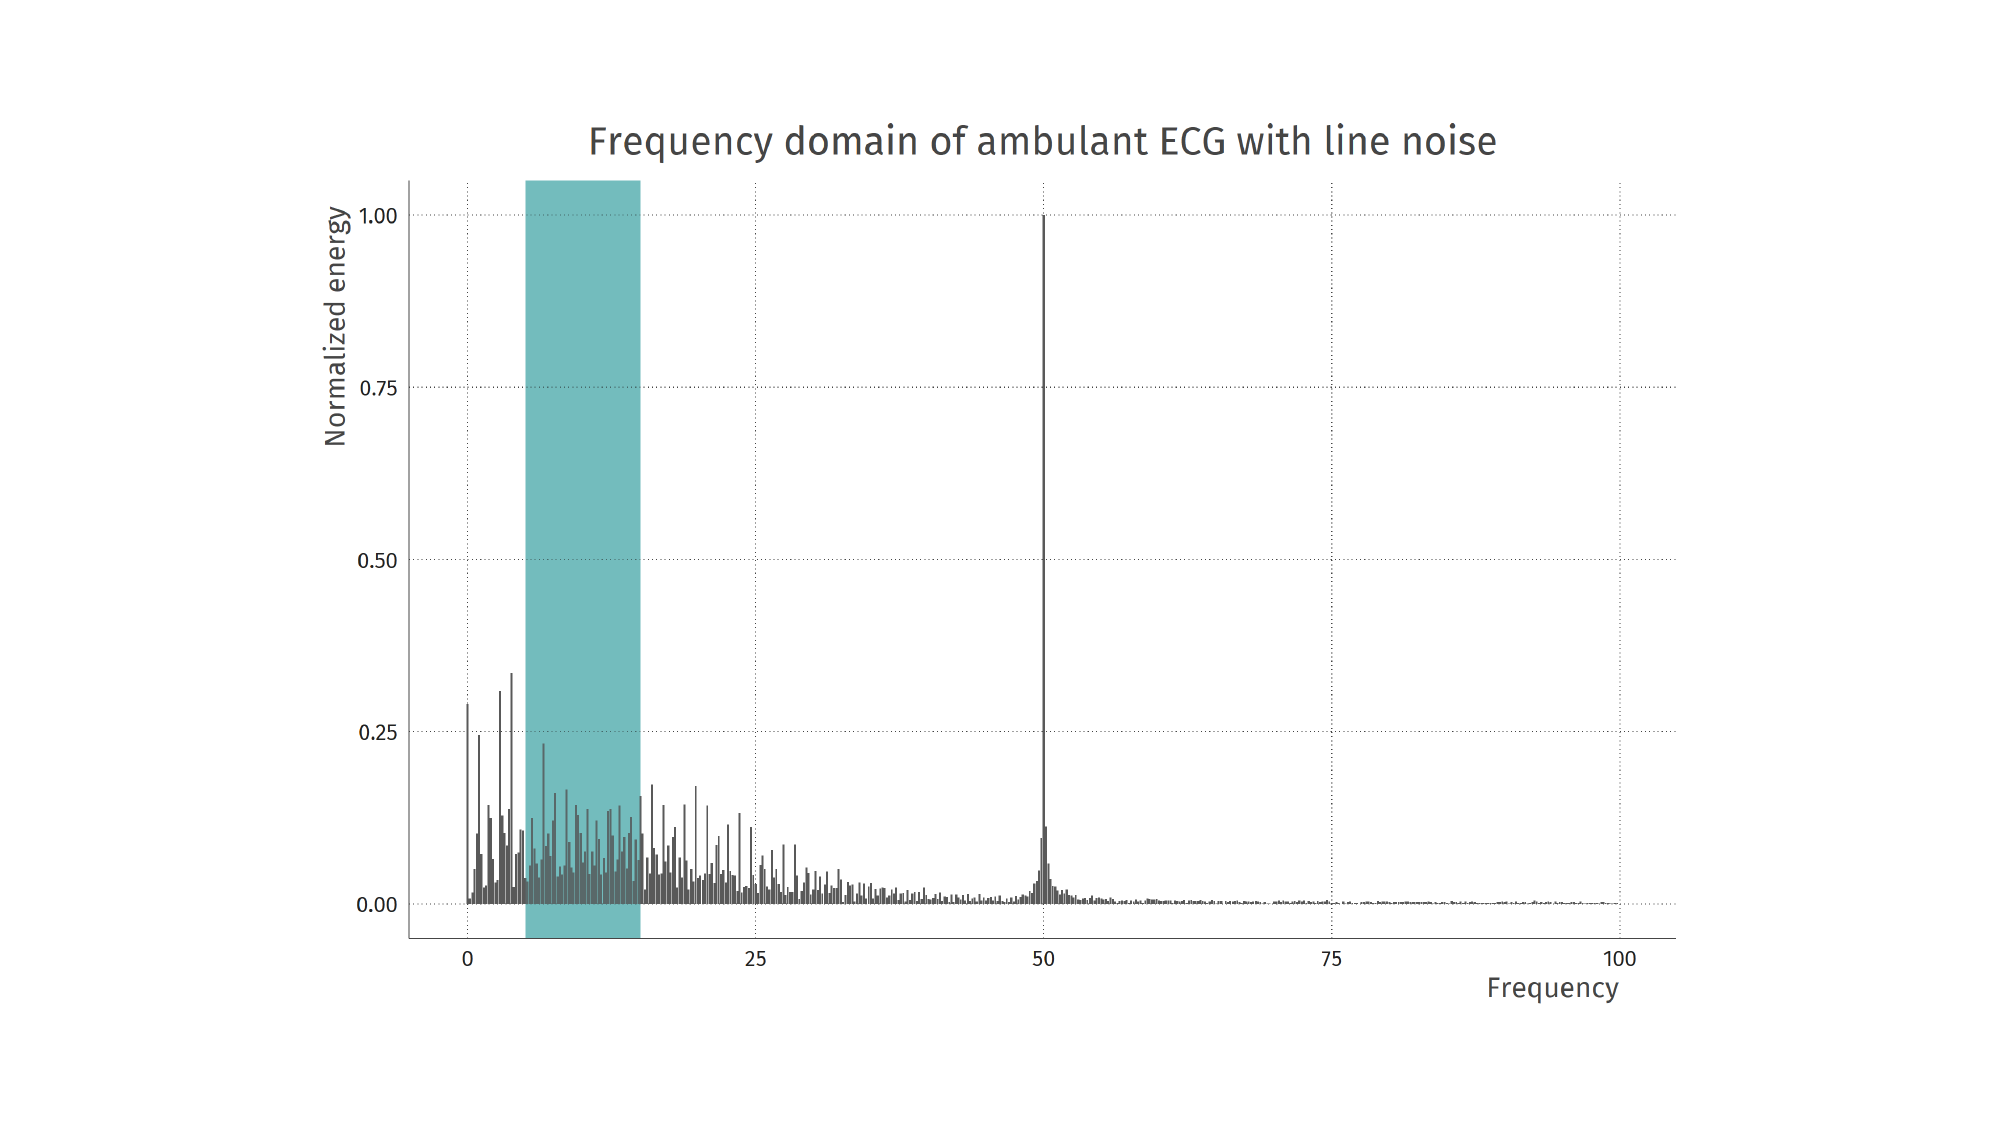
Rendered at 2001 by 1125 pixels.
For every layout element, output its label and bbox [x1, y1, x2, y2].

picture [293, 91, 1707, 1034]
